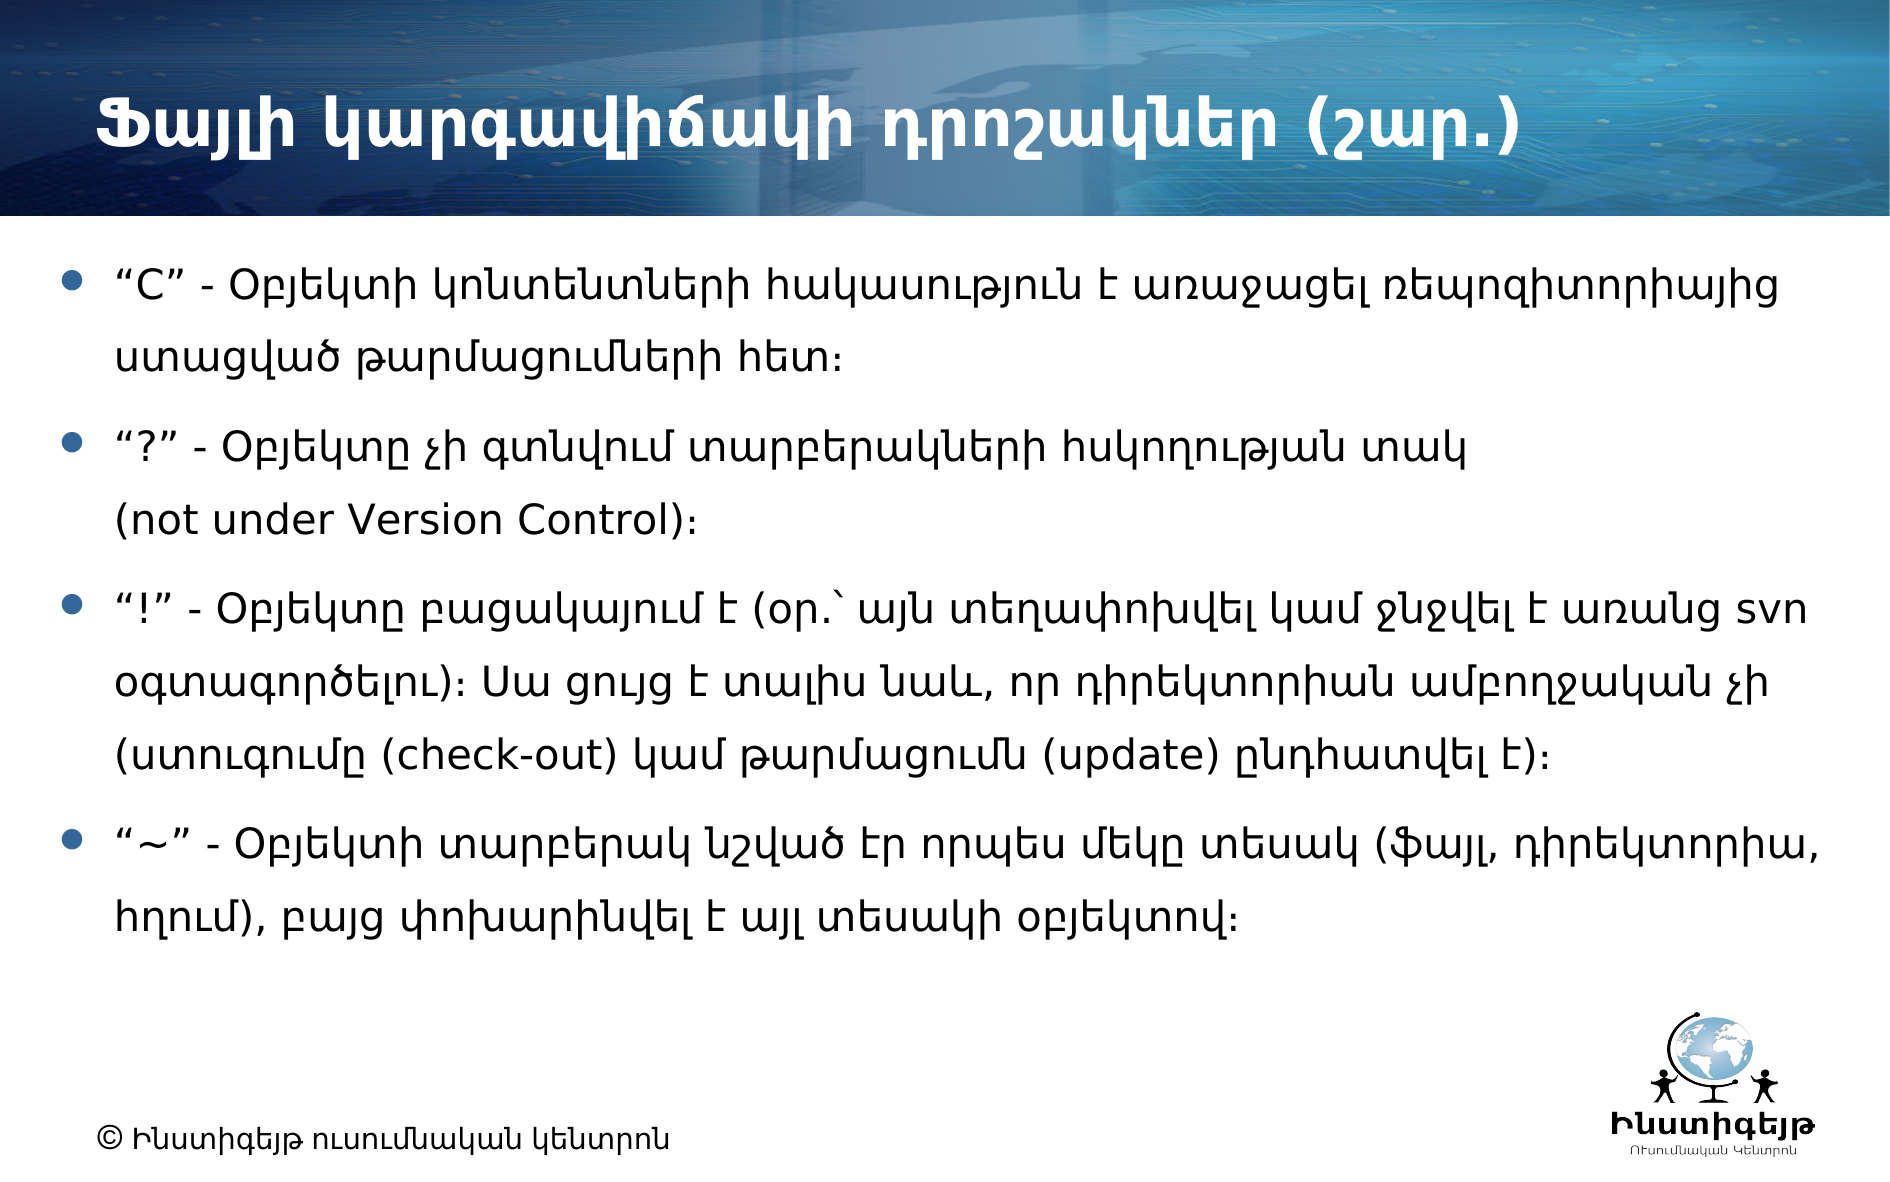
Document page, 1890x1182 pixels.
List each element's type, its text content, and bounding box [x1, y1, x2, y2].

list “C” - Օբյեկտի կոնտենտների հակասություն է առաջացել ռեպոզիտորիայից ստացված թարմացումների հետ։ “?” - Օբյեկտը չի գտնվում տարբերակների հսկողության տակ (not under Version Control)։ “!” - Օբյեկտը բացակայում է (օր․՝ այն տեղափոխվել կամ ջնջվել է առանց svn օգտագործելու)։ Սա ցույց է տալիս նաև, որ դիրեկտորիան ամբողջական չի (ստուգումը (check-out) կամ թարմացումն (update) ընդհատվել է)։ “~” - Օբյեկտի տարբերակ նշված էր որպես մեկը տեսակ (ֆայլ, դիրեկտորիա, հղում), բայց փոխարինվել է այլ տեսակի օբյեկտով։ [59, 236, 1831, 1080]
title Ֆայլի կարգավիճակի դրոշակներ (շար․) [94, 54, 1793, 210]
picture [0, 0, 1890, 216]
picture [1612, 1080, 1815, 1157]
